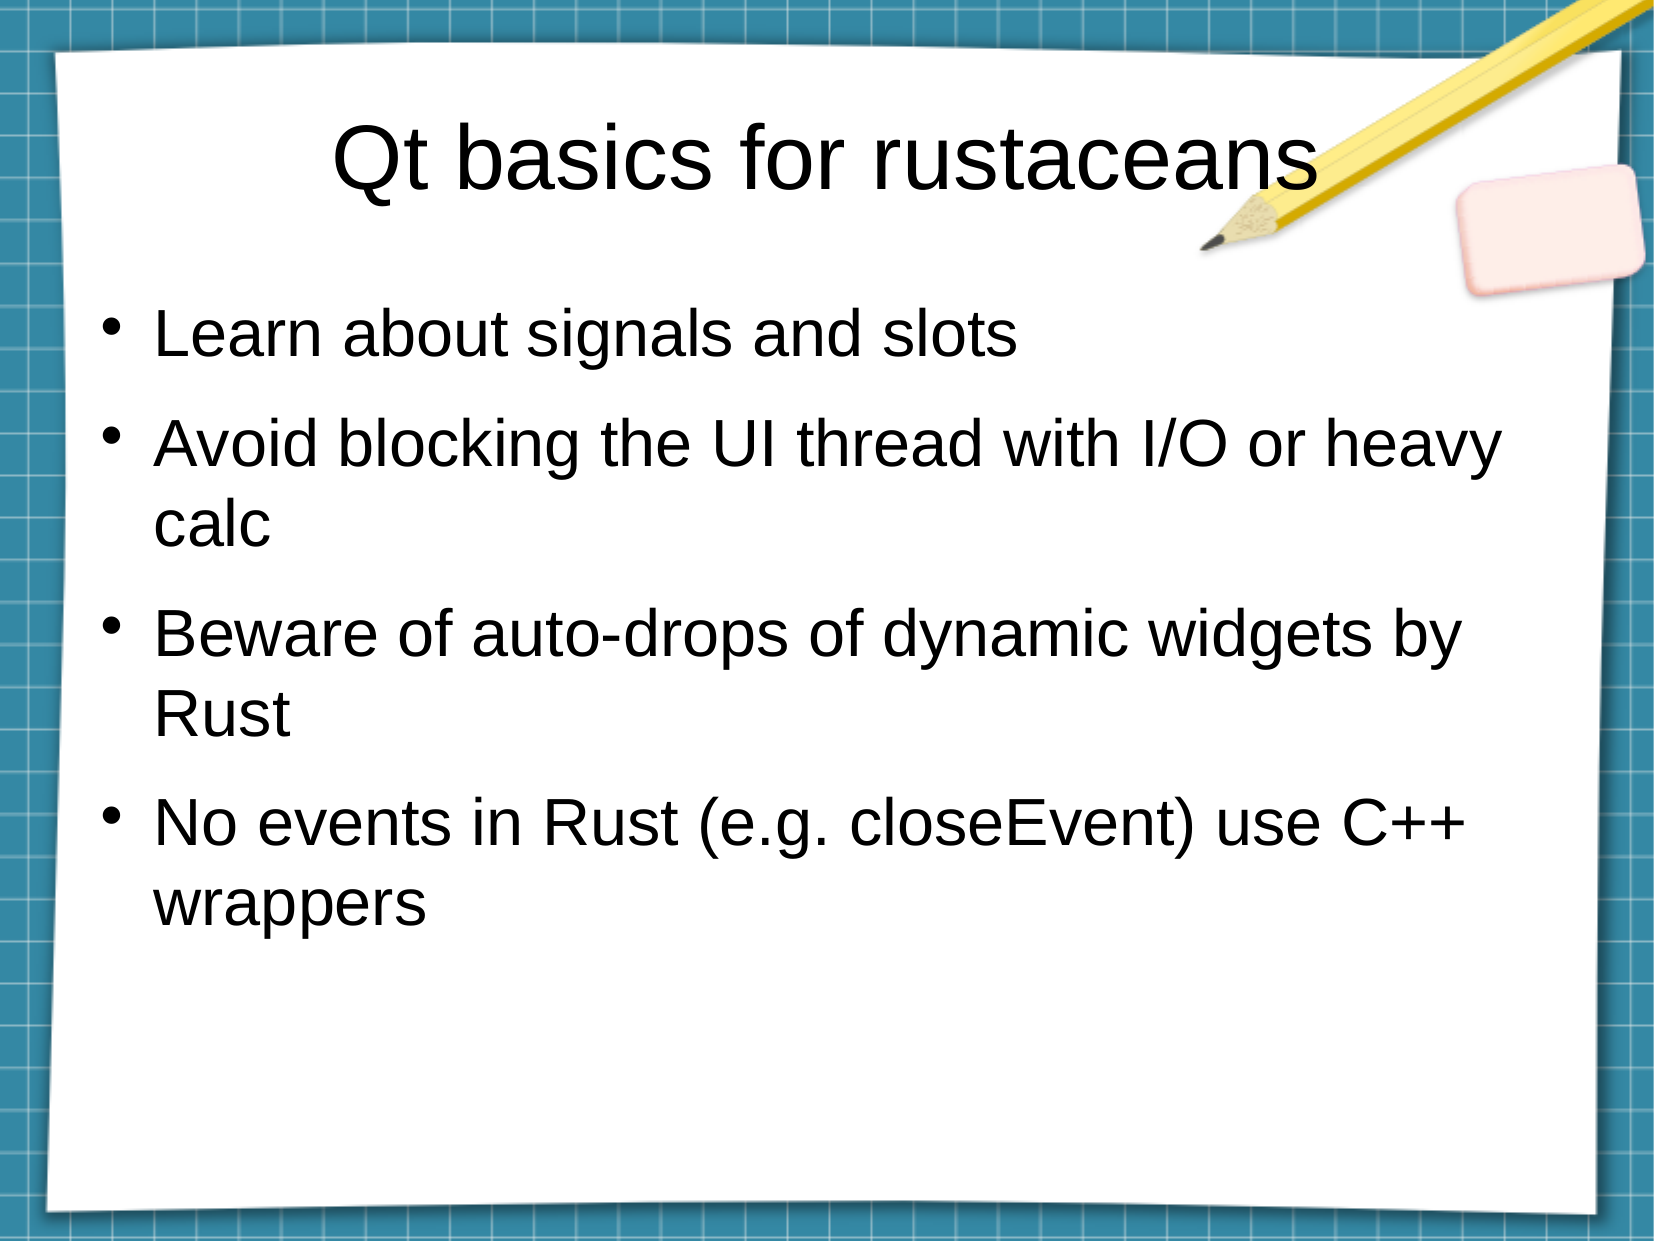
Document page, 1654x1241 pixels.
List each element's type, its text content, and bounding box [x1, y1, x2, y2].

text_box Learn about signals and slots Avoid blocking the UI thread with I/O or heavy calc Beware of auto-drops of dynamic widgets by Rust No events in Rust (e.g. closeEvent) use C++ wrappers [82, 290, 1571, 1010]
text_box Qt basics for rustaceans [82, 49, 1571, 257]
picture [0, 0, 1654, 1241]
